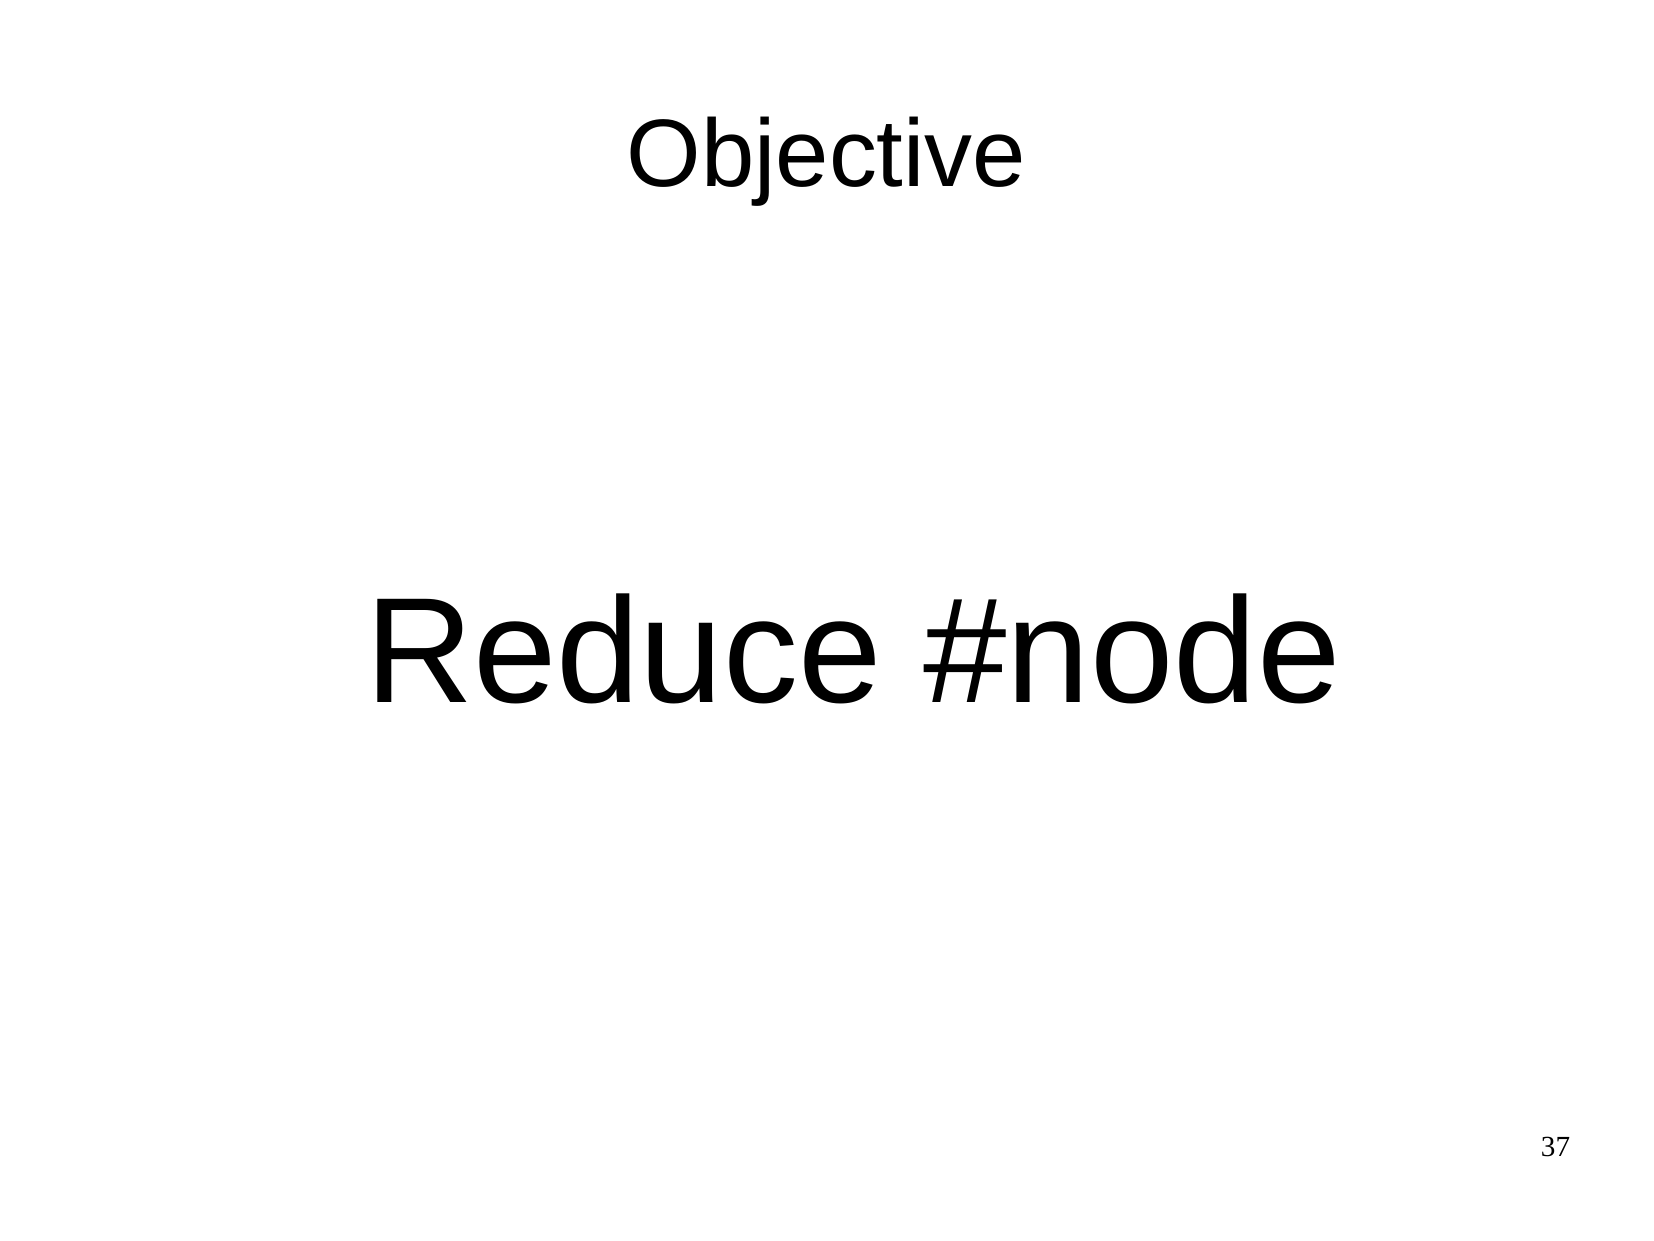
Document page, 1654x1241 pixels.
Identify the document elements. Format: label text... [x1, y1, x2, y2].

title Objective [82, 49, 1571, 257]
subtitle Reduce #node [82, 290, 1571, 1010]
